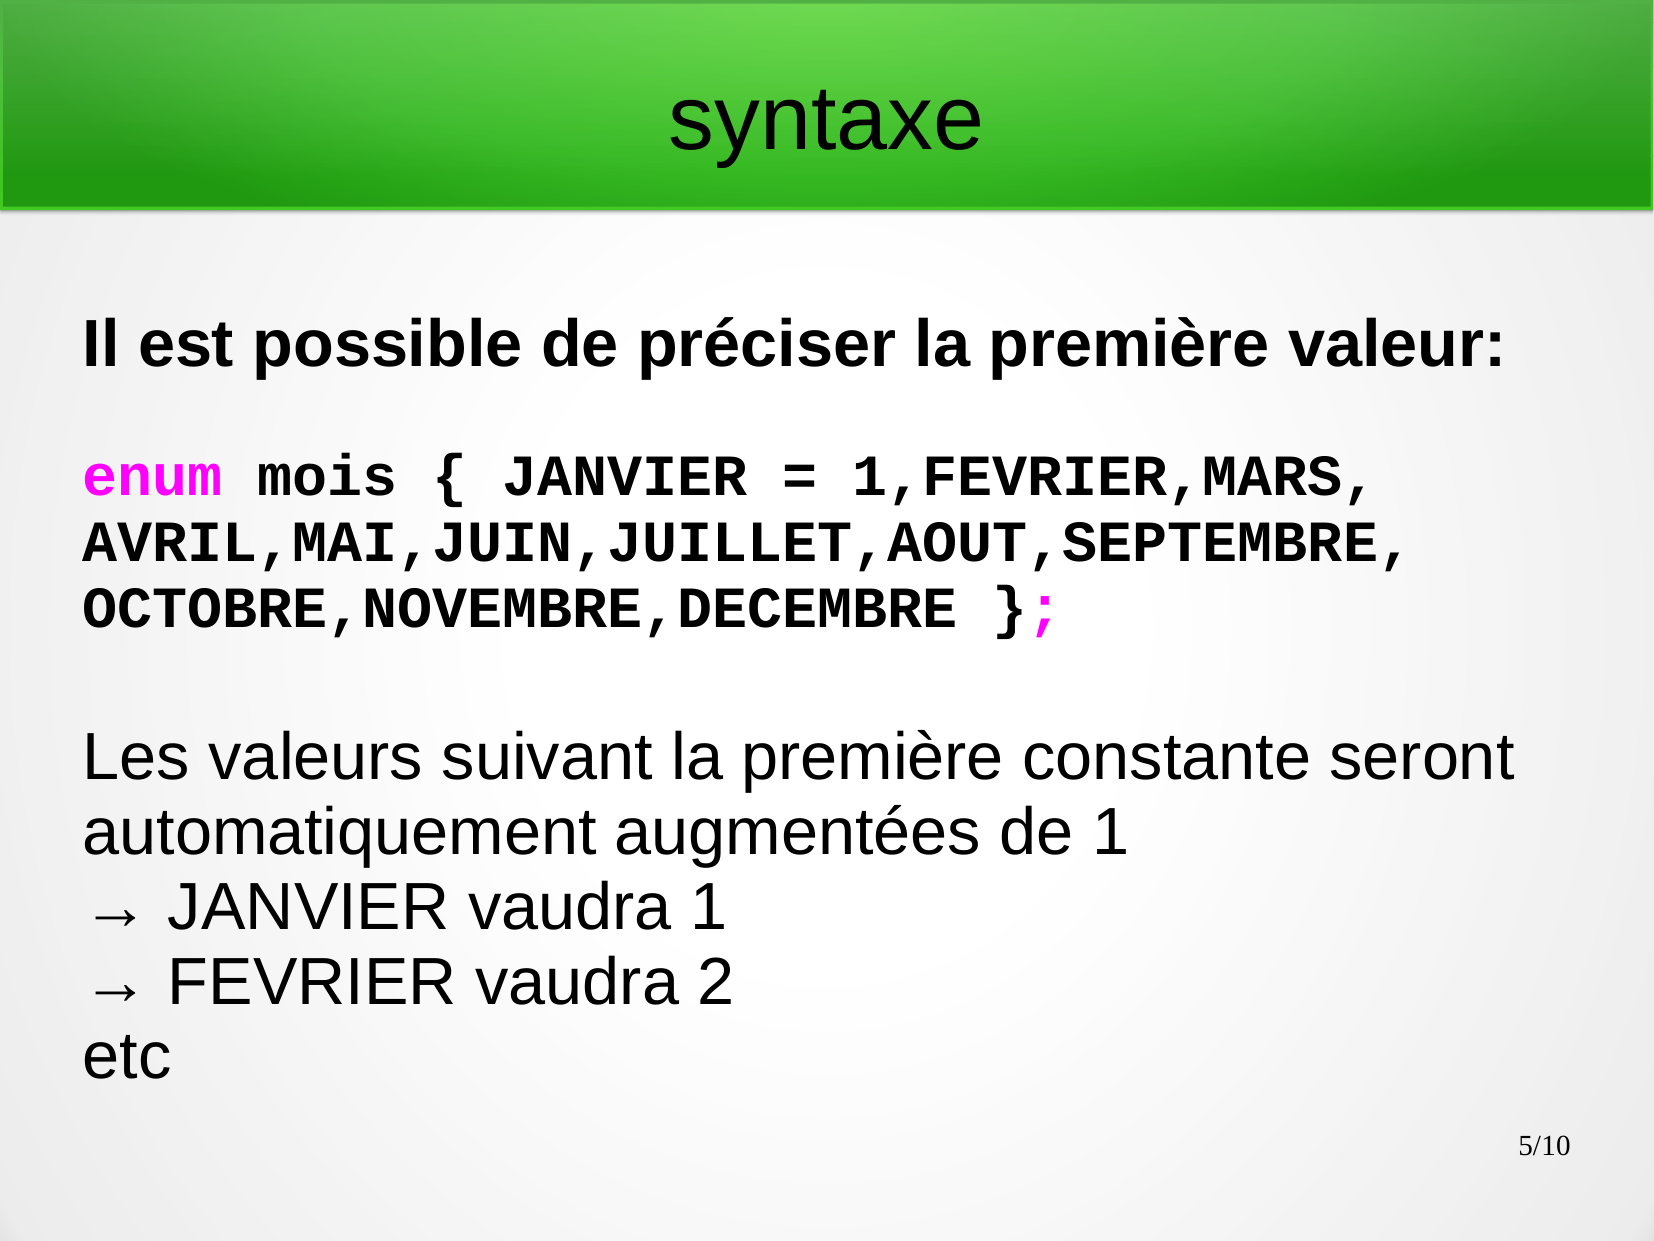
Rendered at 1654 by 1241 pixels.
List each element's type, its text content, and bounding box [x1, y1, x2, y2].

subtitle Il est possible de préciser la première valeur: enum mois { JANVIER = 1,FEVRIER,MARS, AVRIL,MAI,JUIN,JUILLET,AOUT,SEPTEMBRE, OCTOBRE,NOVEMBRE,DECEMBRE }; Les valeurs suivant la première constante seront automatiquement augmentées de 1 → JANVIER vaudra 1 → FEVRIER vaudra 2 etc [82, 297, 1571, 1102]
title syntaxe [82, 47, 1571, 189]
